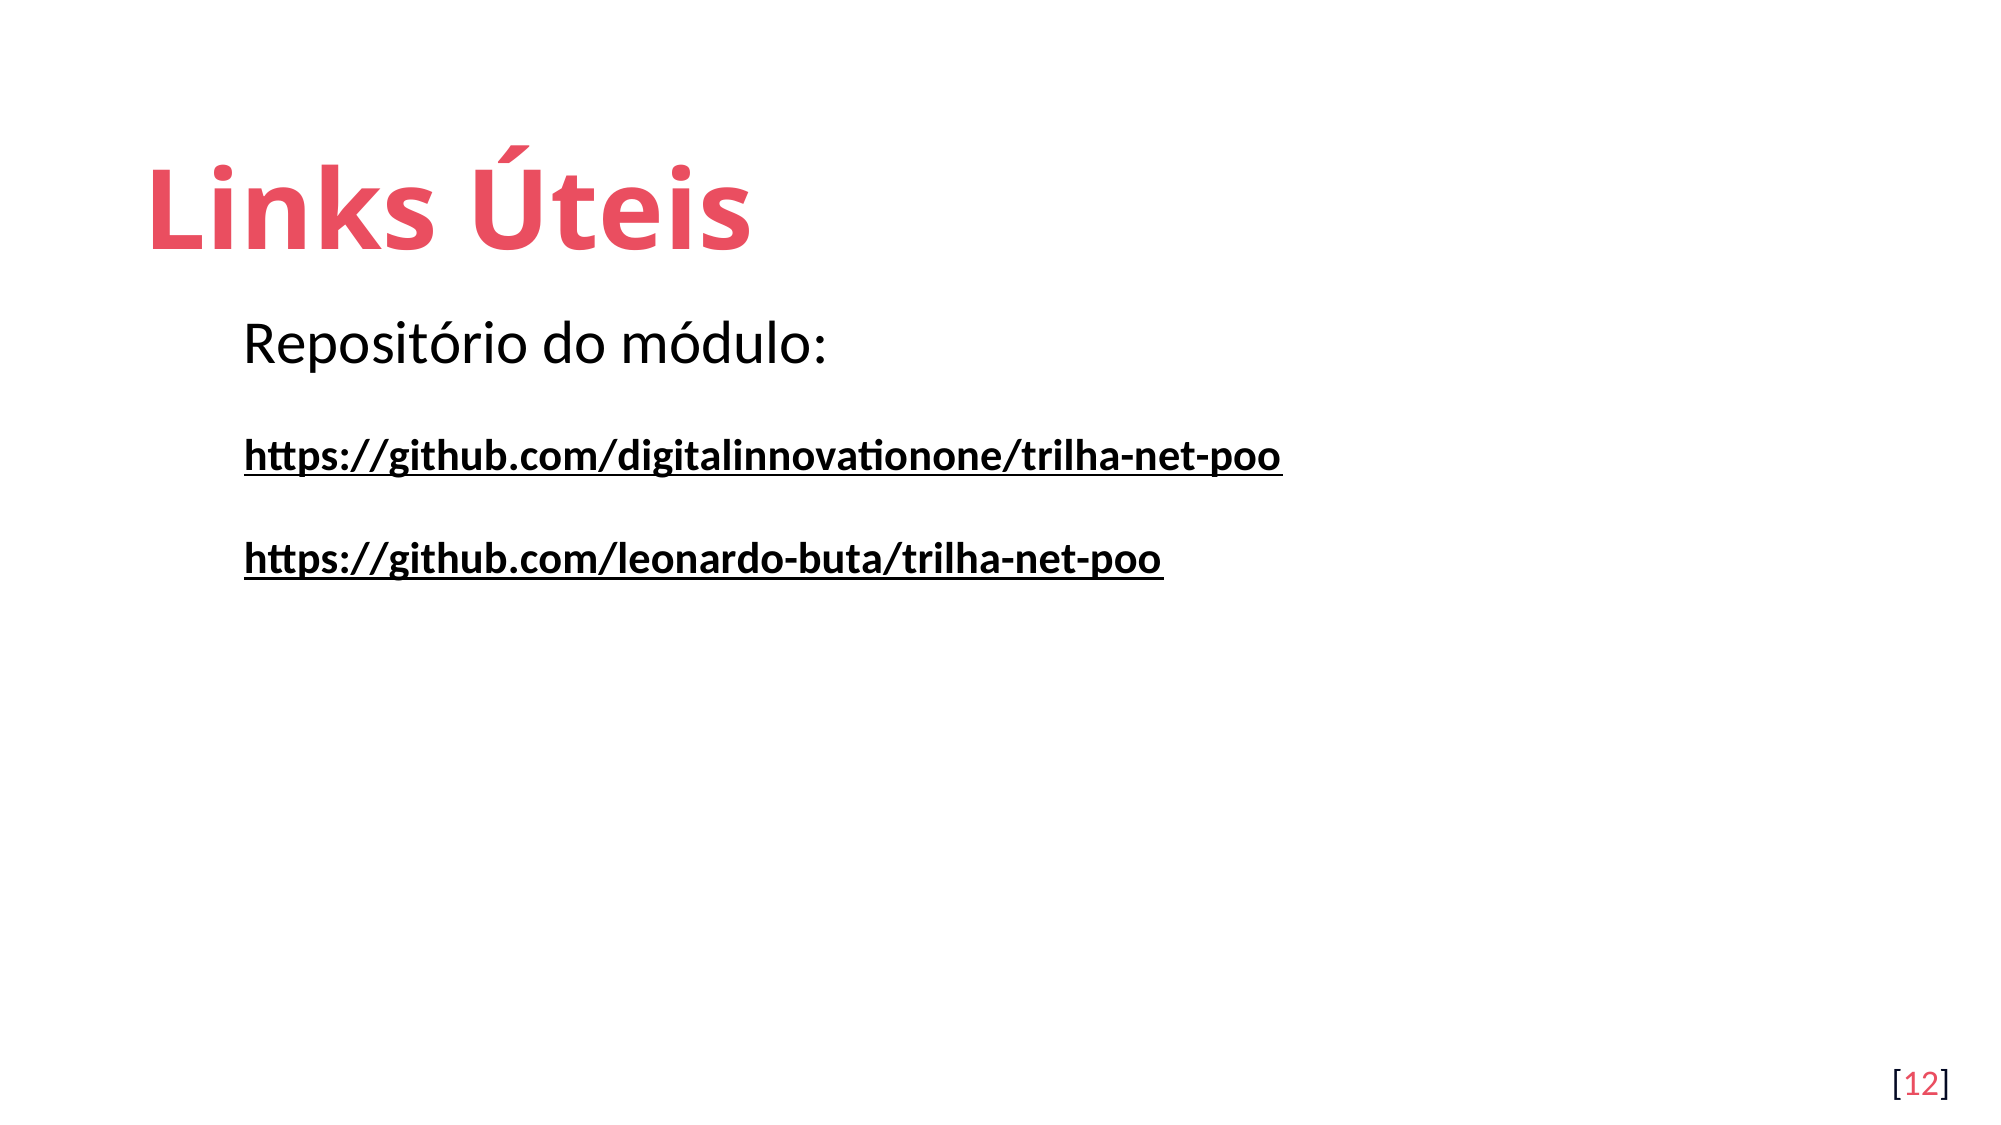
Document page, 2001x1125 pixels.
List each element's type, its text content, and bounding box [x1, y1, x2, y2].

text_box Links Úteis [123, 98, 1878, 283]
text_box Repositório do módulo: https://github.com/digitalinnovationone/trilha-net-poo https://github.com/leonardo-buta/trilha-net-poo [123, 283, 1878, 1039]
slide_number [12] [1871, 1038, 1992, 1125]
